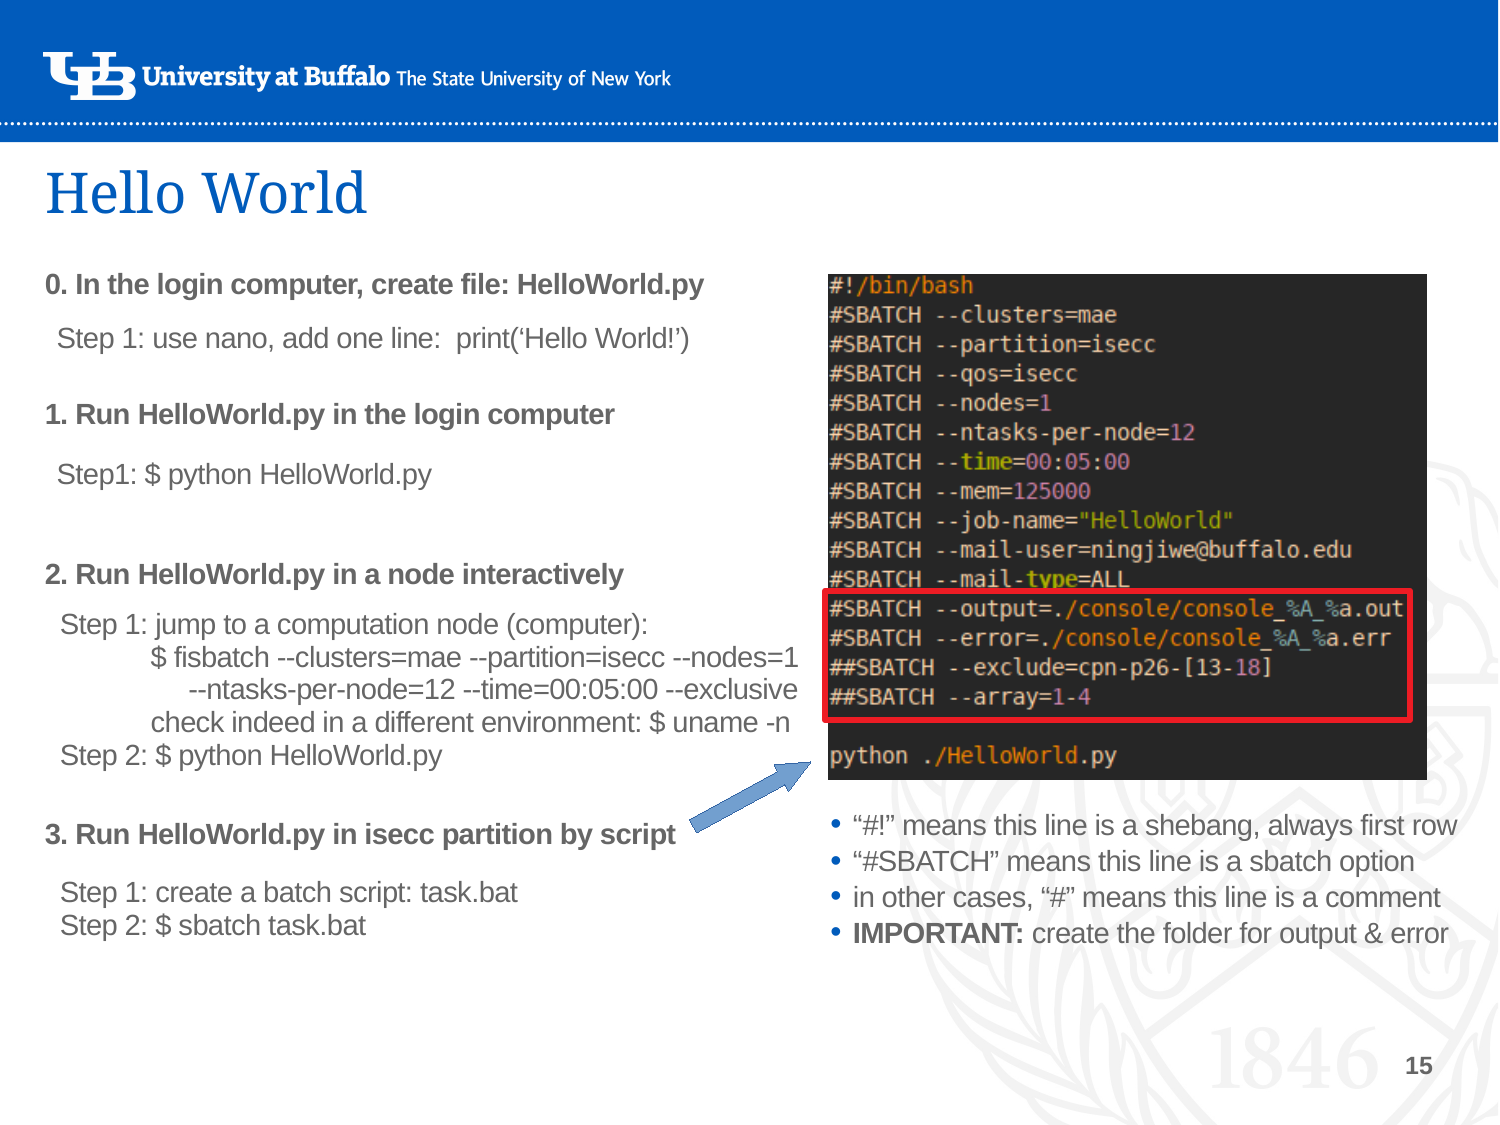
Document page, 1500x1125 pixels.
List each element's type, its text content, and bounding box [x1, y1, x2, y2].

text_box 2. Run HelloWorld.py in a node interactively [30, 550, 716, 611]
text_box [689, 761, 811, 833]
text_box Step 1: create a batch script: task.bat Step 2: $ sbatch task.bat [45, 869, 556, 950]
picture [0, 0, 1499, 1125]
text_box [825, 590, 1411, 721]
list “#!” means this line is a shebang, always first row “#SBATCH” means this line is a sbatch option in other cases, “#” means this line is a comment IMPORTANT: create the folder for output & error [800, 810, 1489, 1036]
text_box 0. In the login computer, create file: HelloWorld.py [30, 260, 766, 342]
text_box 3. Run HelloWorld.py in isecc partition by script [30, 810, 716, 870]
text_box Step 1: use nano, add one line: print(‘Hello World!’) [41, 314, 828, 376]
title Hello World [30, 153, 1387, 233]
text_box 1. Run HelloWorld.py in the login computer [30, 390, 716, 471]
text_box Step 1: jump to a computation node (computer): $ fisbatch --clusters=mae --partition=isecc --nodes=1 --ntasks-per-node=12 --time=00:05:00 --exclusive check indeed in a different environment: $ uname -n Step 2: $ python HelloWorld.py [45, 600, 826, 780]
text_box Step1: $ python HelloWorld.py [41, 450, 828, 511]
